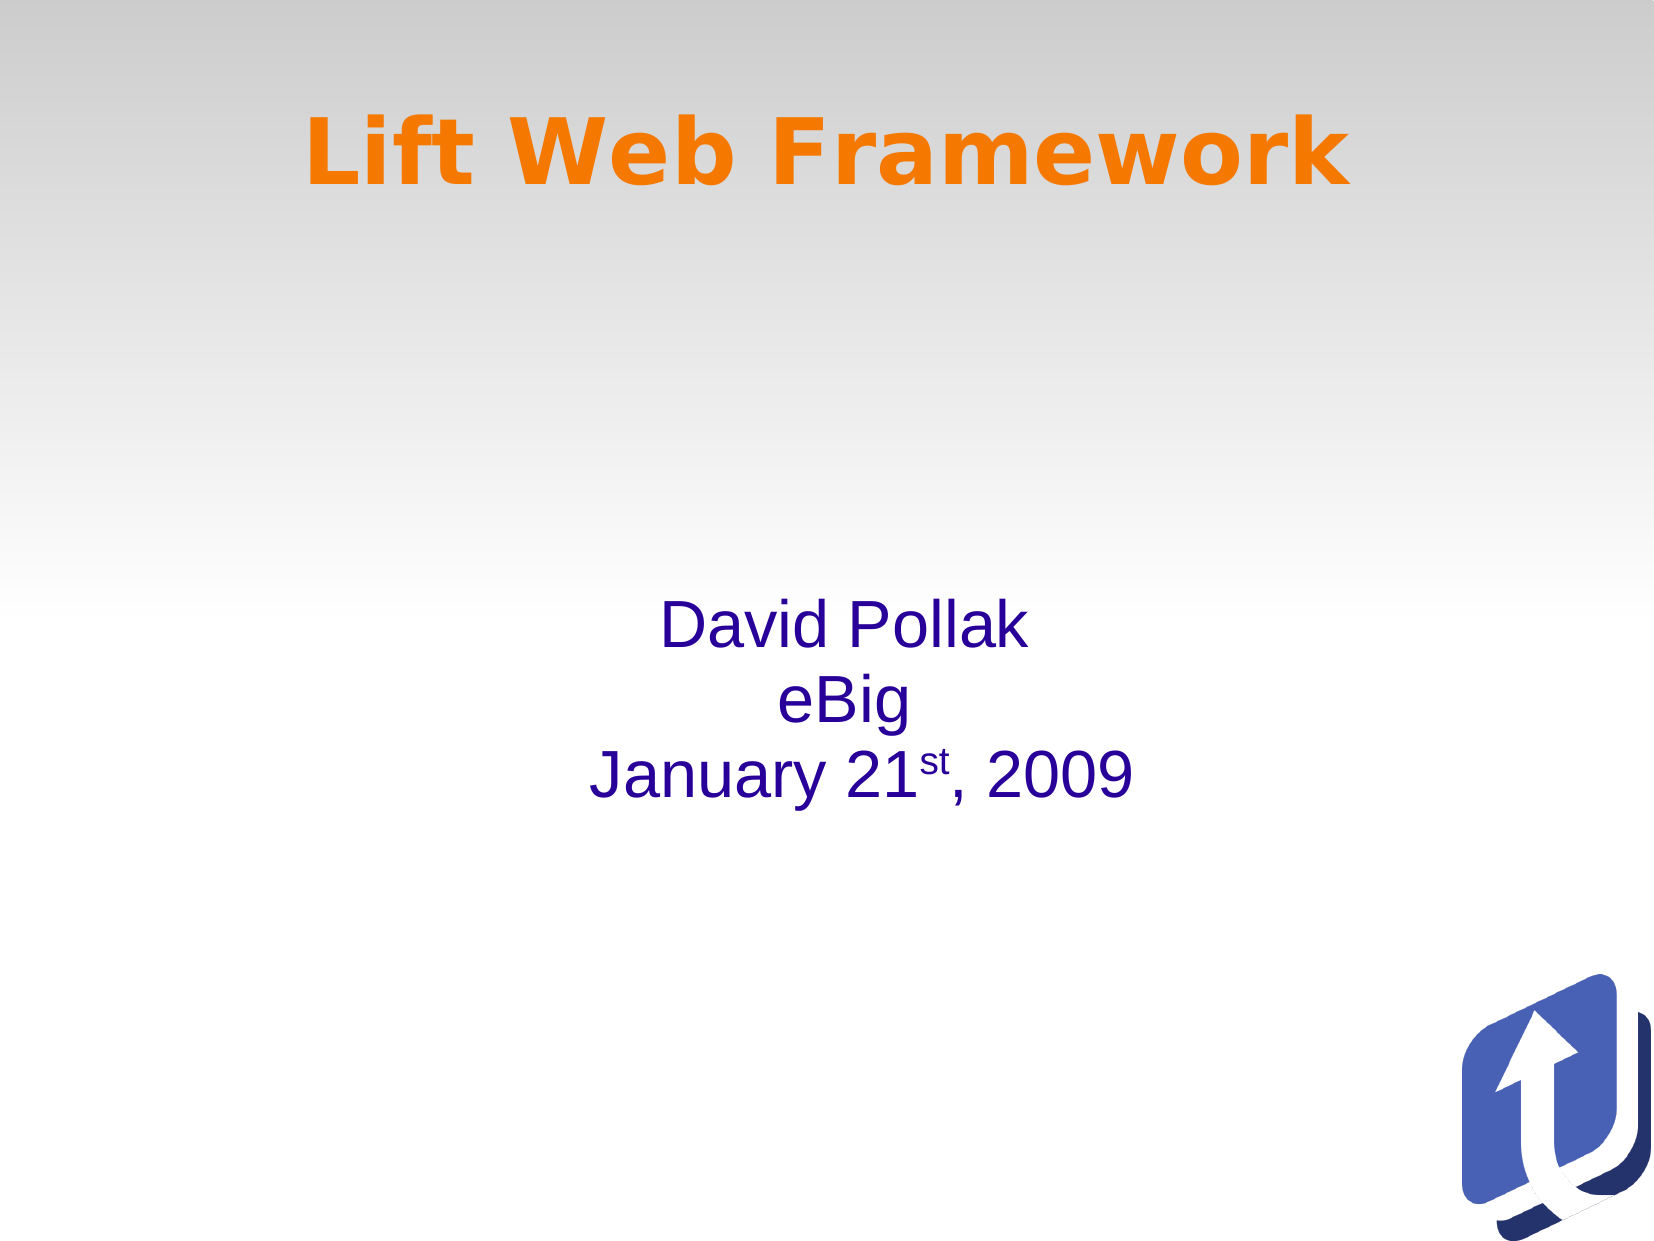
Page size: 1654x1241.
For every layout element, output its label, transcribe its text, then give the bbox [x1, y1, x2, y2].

picture [1462, 974, 1651, 1241]
title Lift Web Framework [82, 49, 1571, 257]
subtitle David Pollak eBig January 21st, 2009 [82, 290, 1571, 1109]
